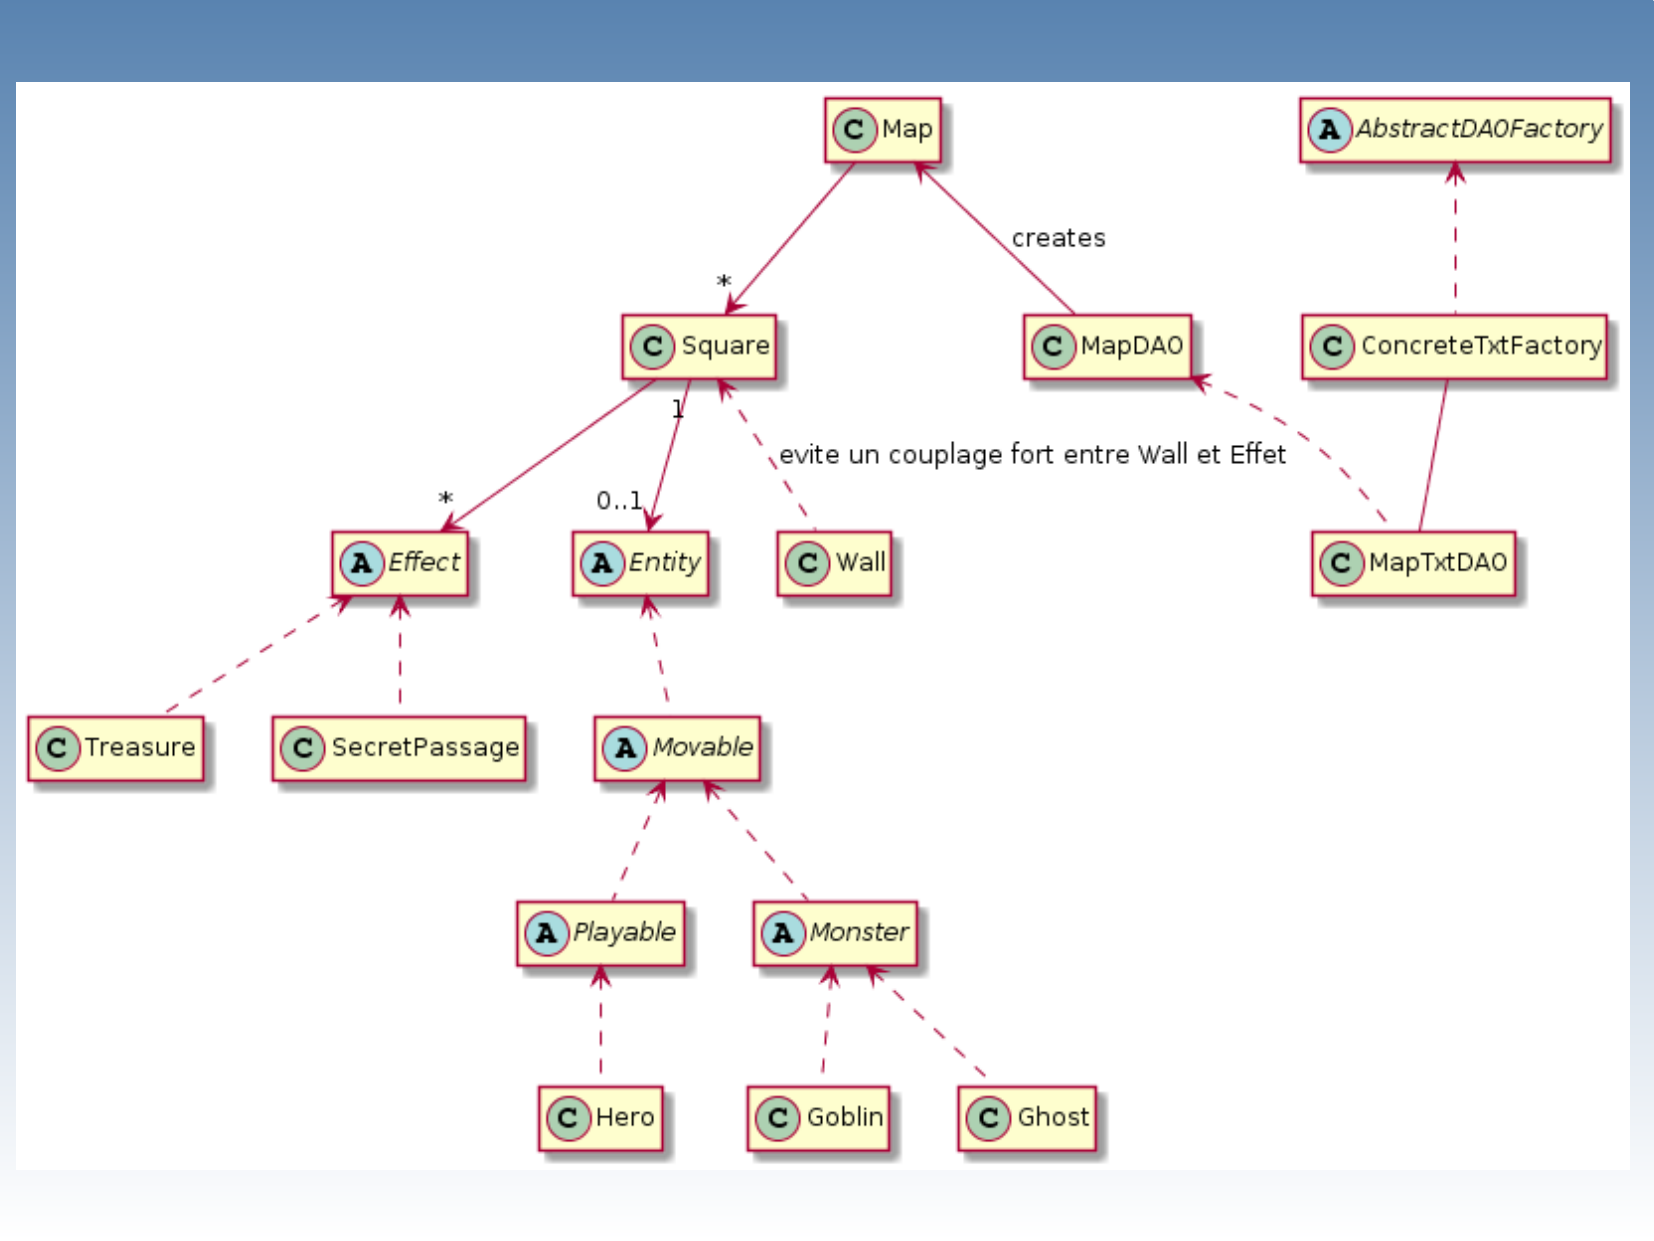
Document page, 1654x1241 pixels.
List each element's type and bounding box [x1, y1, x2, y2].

picture [16, 82, 1630, 1170]
